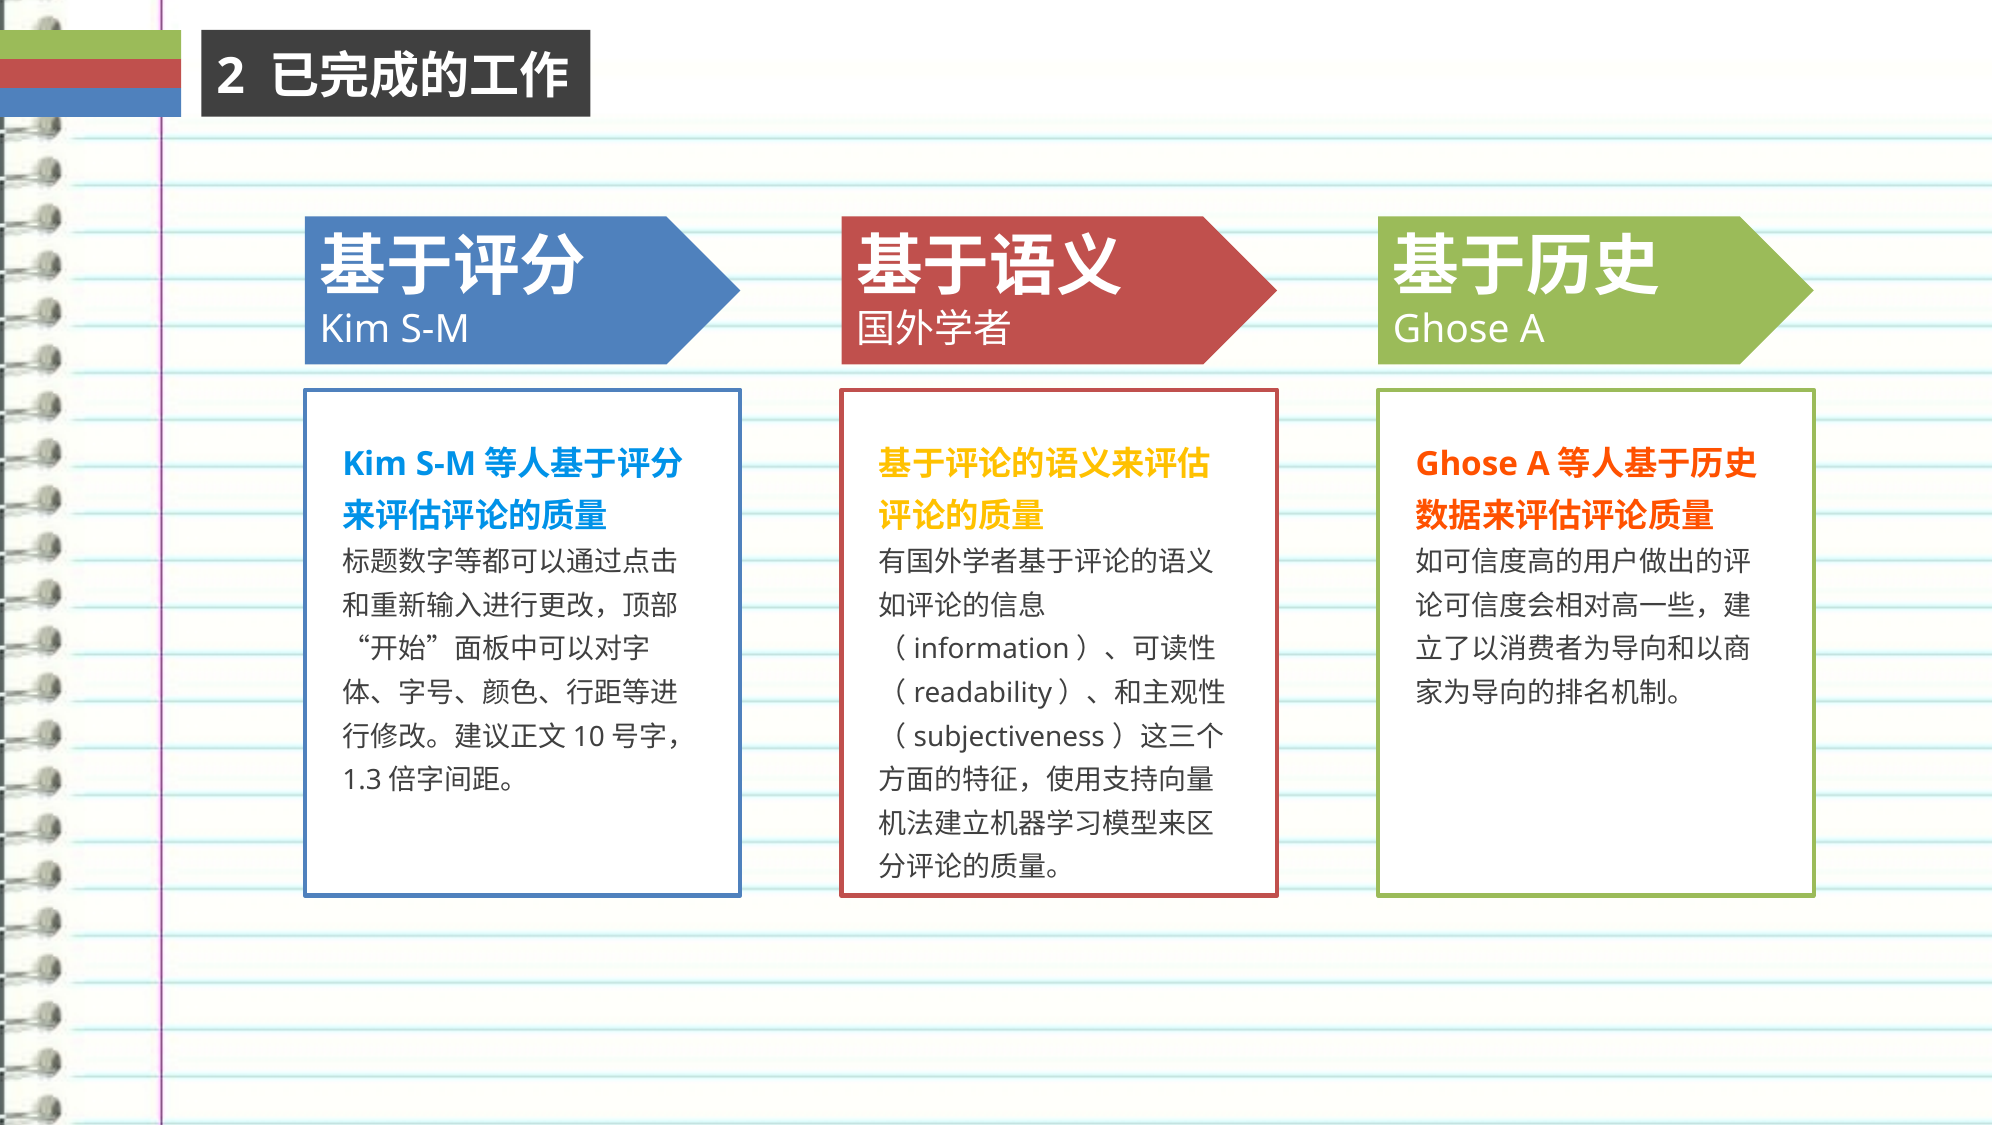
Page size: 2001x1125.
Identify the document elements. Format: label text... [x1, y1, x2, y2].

text_box [841, 221, 1278, 365]
text_box [841, 389, 1278, 896]
picture [0, 0, 1995, 1125]
text_box 基于评分 Kim S-M [304, 215, 671, 358]
text_box 2 已完成的工作 [201, 29, 591, 117]
text_box 基于评论的语义来评估评论的质量 有国外学者基于评论的语义如评论的信息（information）、可读性（readability）、和主观性（subjectiveness）这三个方面的特征，使用支持向量机法建立机器学习模型来区分评论的质量。 [864, 422, 1258, 877]
text_box Kim S-M等人基于评分来评估评论的质量 标题数字等都可以通过点击和重新输入进行更改，顶部“开始”面板中可以对字体、字号、颜色、行距等进行修改。建议正文10号字，1.3倍字间距。 [327, 422, 721, 790]
text_box [1378, 220, 1814, 365]
text_box 基于语义 国外学者 [841, 215, 1208, 358]
text_box Ghose A等人基于历史数据来评估评论质量 如可信度高的用户做出的评论可信度会相对高一些，建立了以消费者为导向和以商家为导向的排名机制。 [1400, 422, 1795, 703]
text_box 基于历史 Ghose A [1378, 215, 1744, 358]
text_box [1378, 389, 1814, 896]
text_box [304, 389, 741, 896]
text_box [304, 221, 741, 365]
